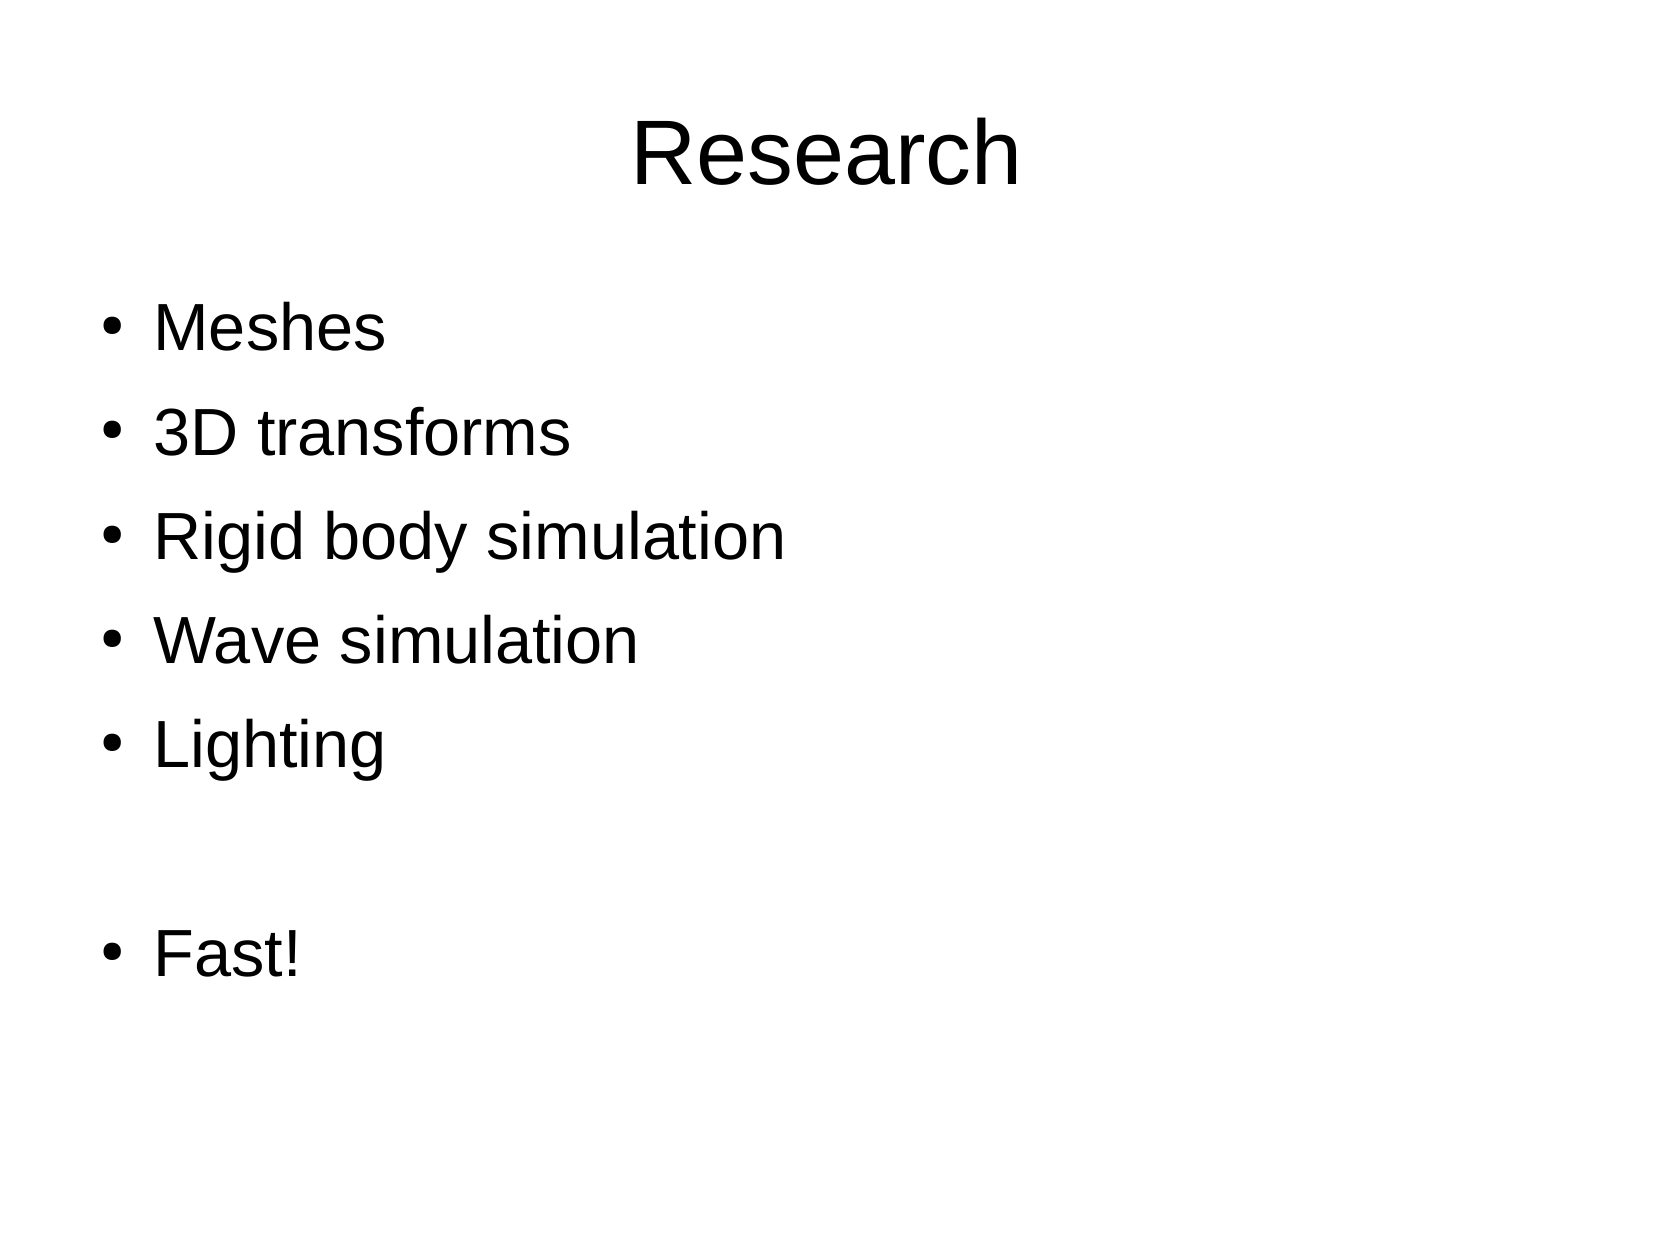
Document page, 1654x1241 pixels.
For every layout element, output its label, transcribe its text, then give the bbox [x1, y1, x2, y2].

list Meshes 3D transforms Rigid body simulation Wave simulation Lighting Fast! [82, 290, 1571, 1010]
title Research [82, 49, 1571, 257]
